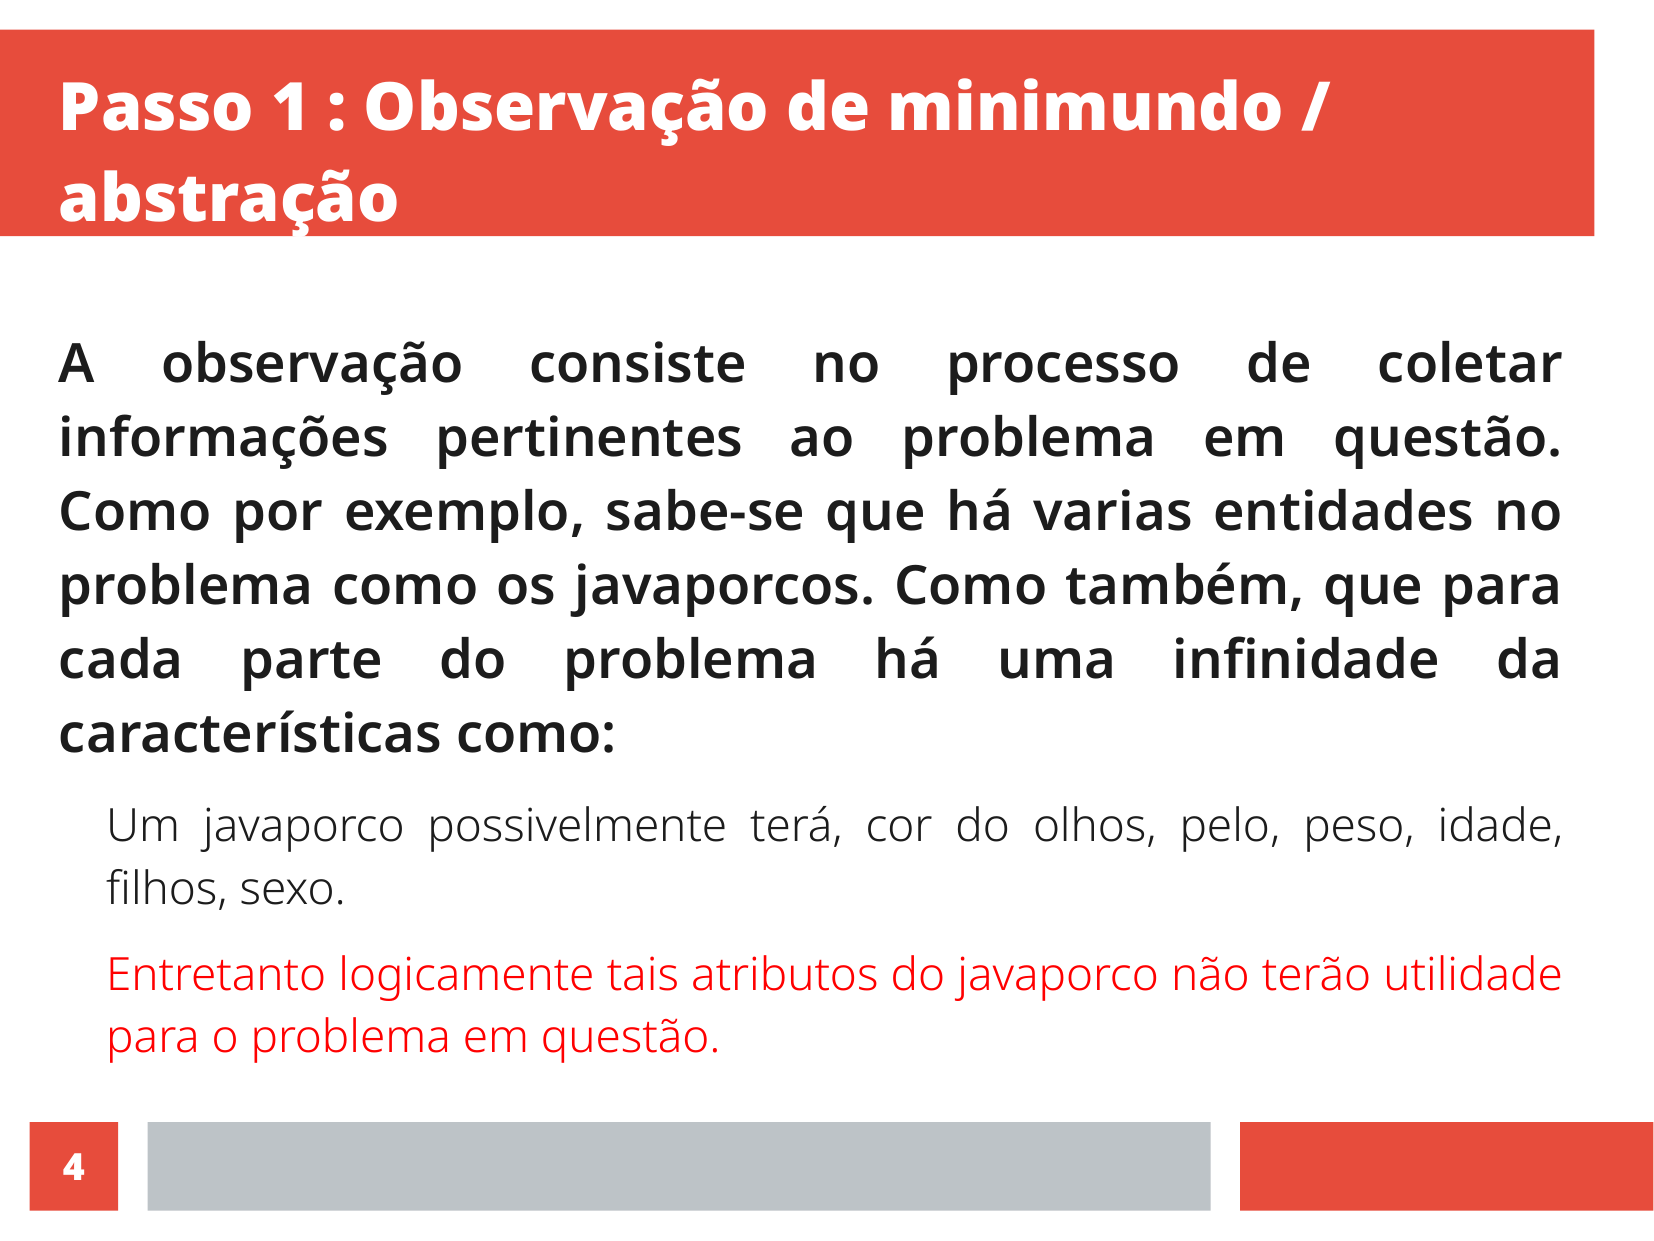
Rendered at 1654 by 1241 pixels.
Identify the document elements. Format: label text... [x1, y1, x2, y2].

title Passo 1 : Observação de minimundo / abstração [59, 59, 1595, 207]
list A observação consiste no processo de coletar informações pertinentes ao problema em questão. Como por exemplo, sabe-se que há varias entidades no problema como os javaporcos. Como também, que para cada parte do problema há uma infinidade da características como: Um javaporco possivelmente terá, cor do olhos, pelo, peso, idade, filhos, sexo. Entretanto logicamente tais atributos do javaporco não terão utilidade para o problema em questão. [59, 324, 1565, 1093]
